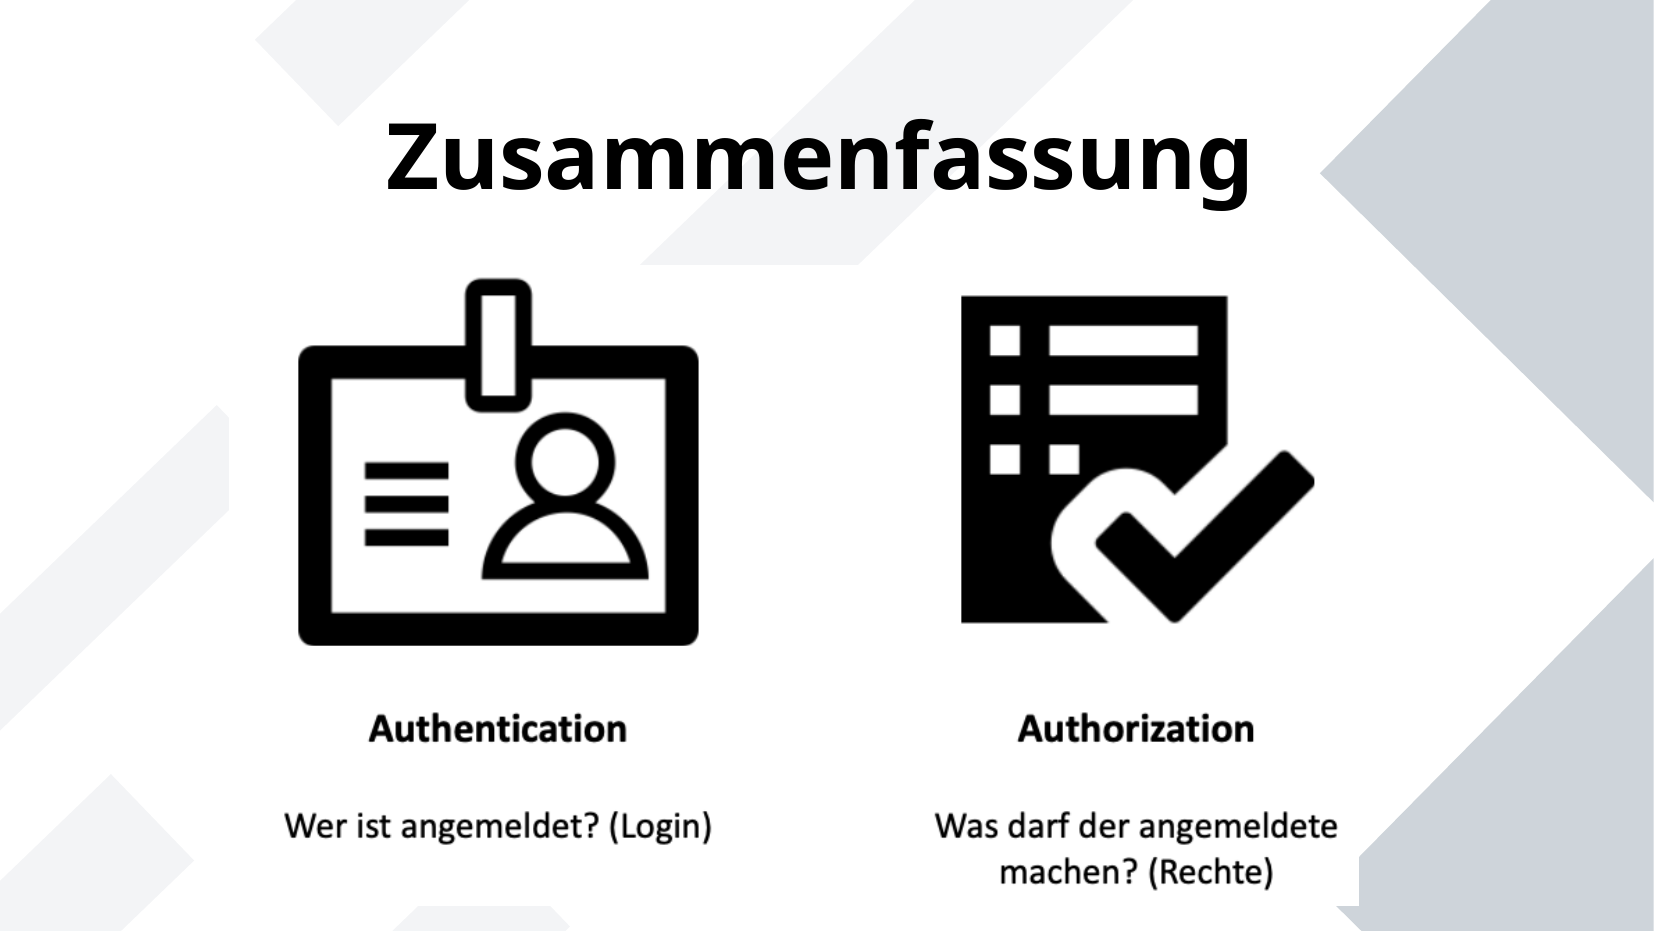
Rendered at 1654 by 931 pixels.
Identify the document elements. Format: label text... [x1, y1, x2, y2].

picture [229, 265, 1359, 906]
title Zusammenfassung [76, 76, 1565, 233]
